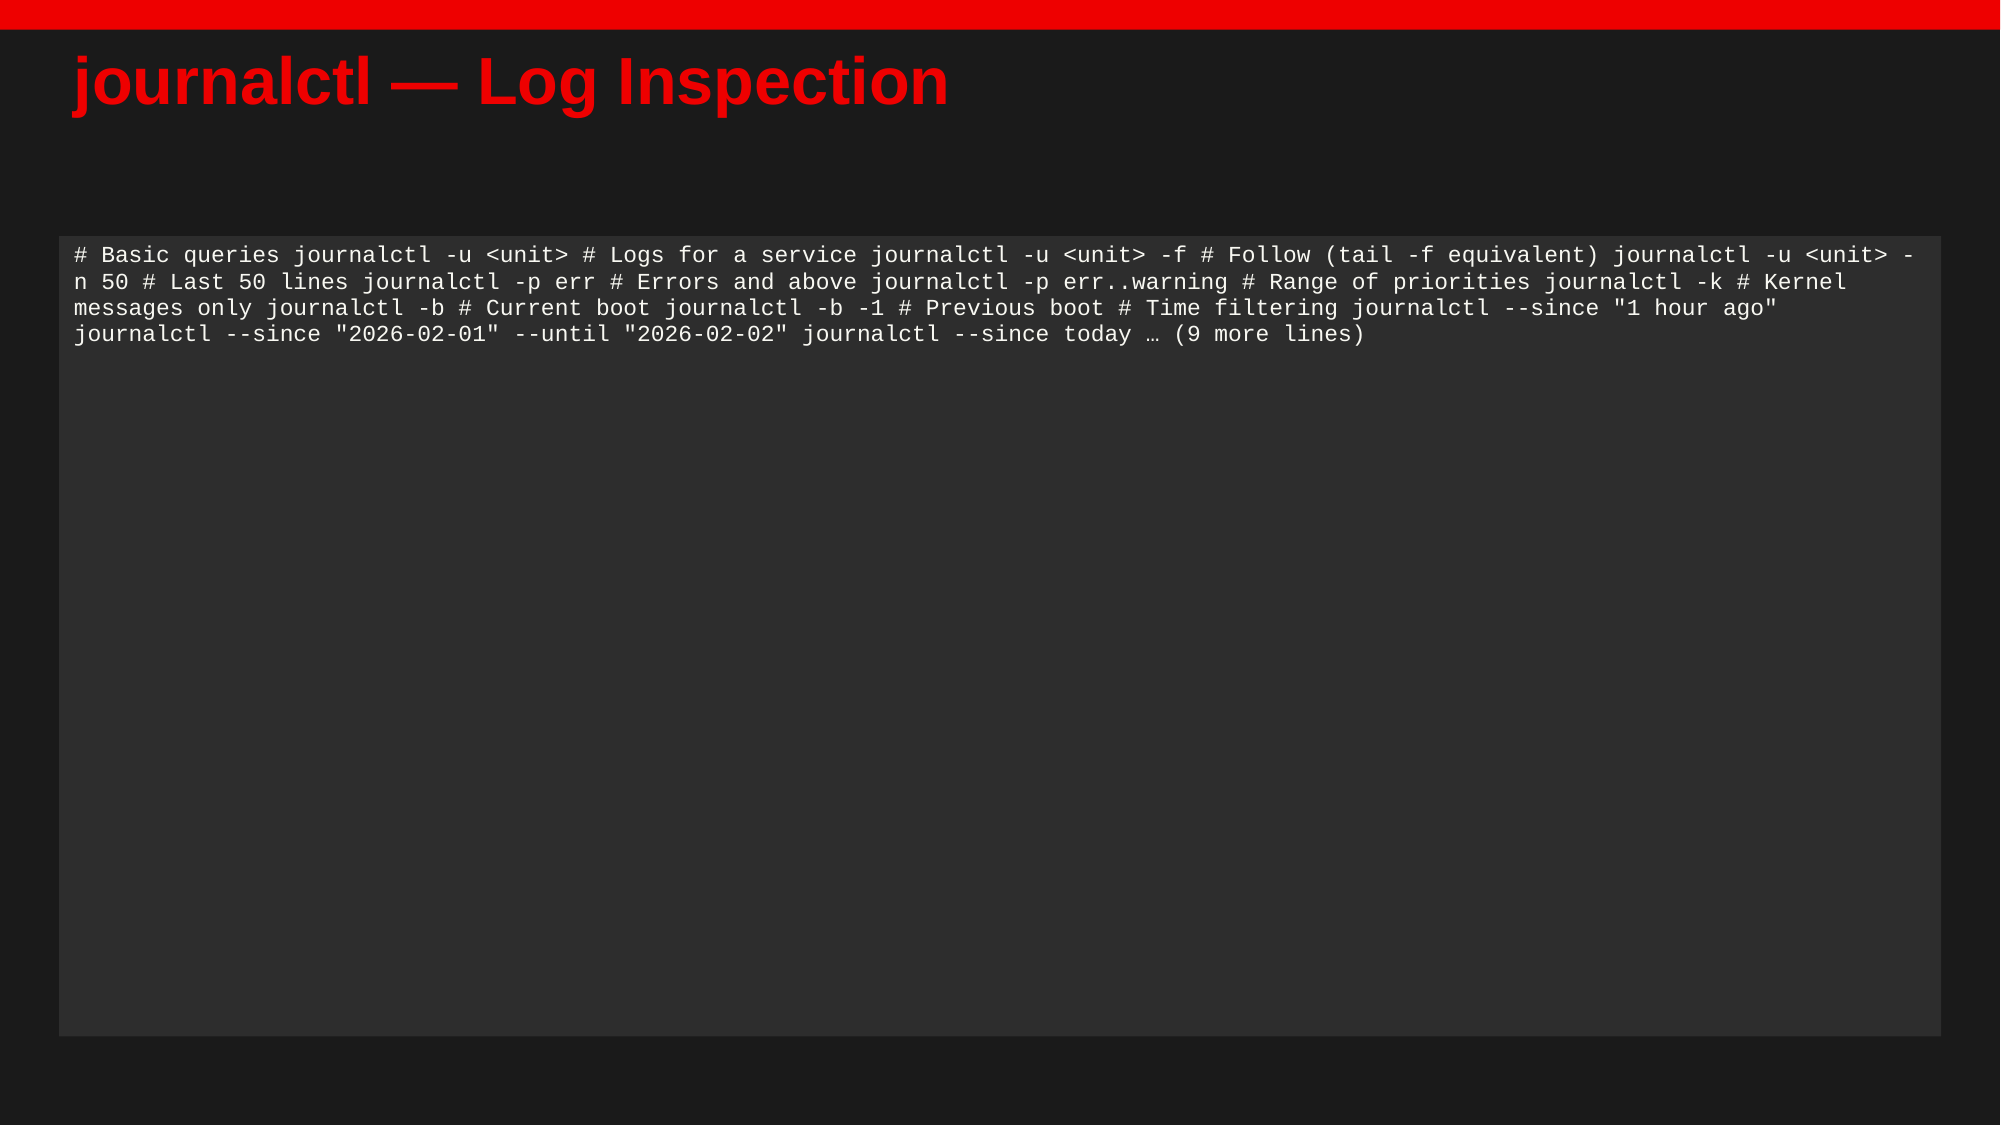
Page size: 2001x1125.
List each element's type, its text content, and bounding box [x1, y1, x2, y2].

text_box [0, 0, 2001, 30]
text_box journalctl — Log Inspection [59, 36, 1942, 208]
text_box # Basic queries journalctl -u <unit> # Logs for a service journalctl -u <unit> -f # Follow (tail -f equivalent) journalctl -u <unit> -n 50 # Last 50 lines journalctl -p err # Errors and above journalctl -p err..warning # Range of priorities journalctl -k # Kernel messages only journalctl -b # Current boot journalctl -b -1 # Previous boot # Time filtering journalctl --since "1 hour ago" journalctl --since "2026-02-01" --until "2026-02-02" journalctl --since today … (9 more lines) [59, 236, 1942, 1037]
